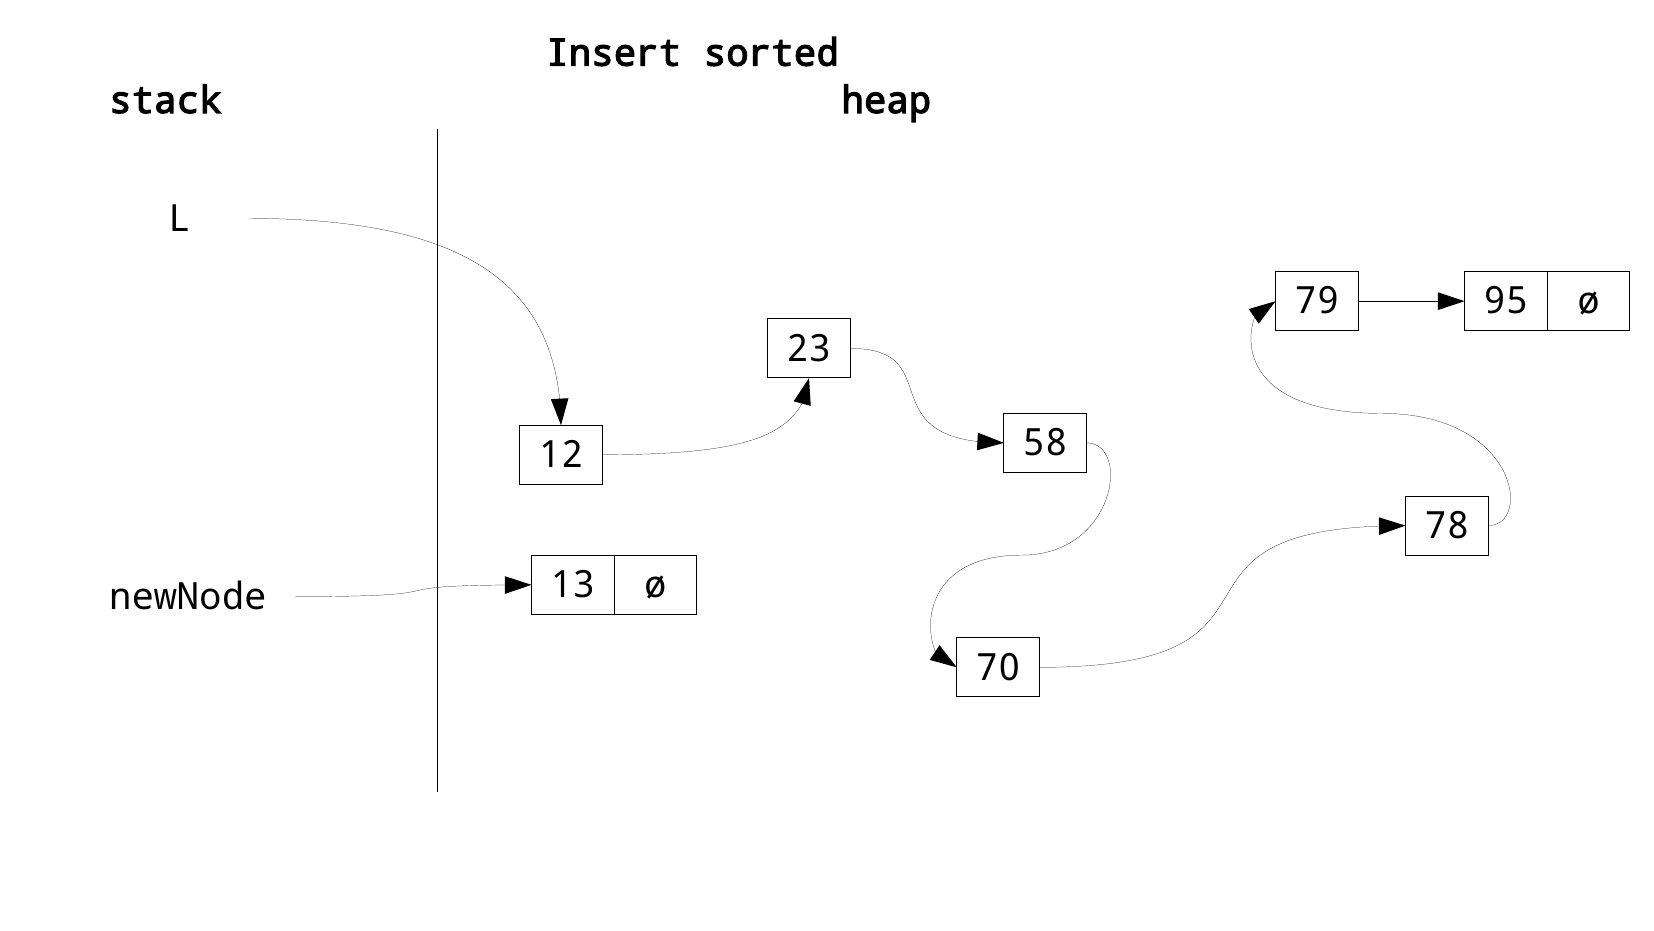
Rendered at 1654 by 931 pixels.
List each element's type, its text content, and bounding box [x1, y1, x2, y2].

text_box newNode [94, 567, 296, 626]
text_box 95 [1464, 271, 1547, 331]
text_box ø [1547, 271, 1630, 331]
text_box 58 [1003, 413, 1087, 473]
text_box 23 [767, 318, 851, 378]
text_box 70 [956, 637, 1040, 697]
text_box L [153, 188, 249, 248]
text_box 13 [531, 555, 615, 615]
text_box 79 [1275, 271, 1359, 331]
text_box ø [615, 555, 697, 615]
text_box Insert sorted [531, 23, 1028, 83]
text_box heap [826, 70, 1040, 130]
text_box 78 [1405, 496, 1489, 556]
text_box 12 [519, 425, 603, 485]
text_box stack [94, 70, 308, 130]
